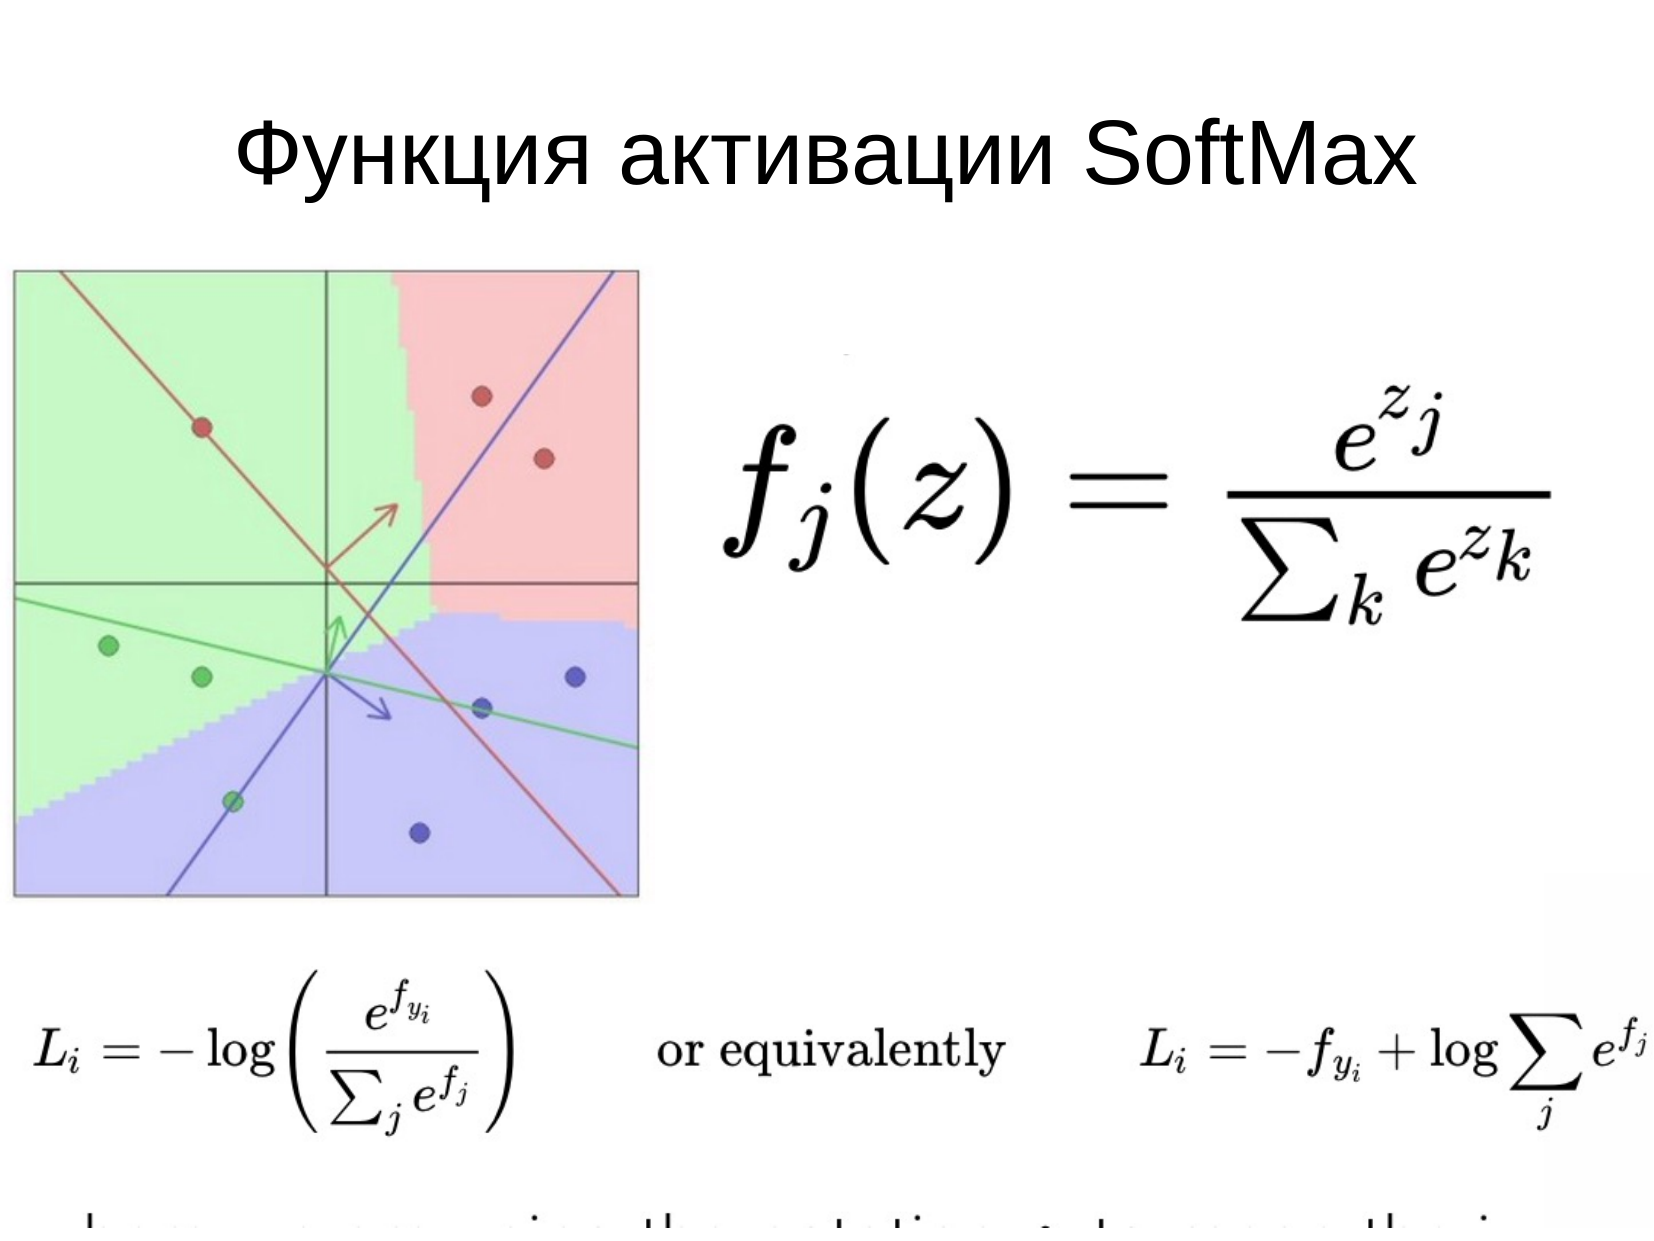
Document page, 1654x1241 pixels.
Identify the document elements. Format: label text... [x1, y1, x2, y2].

picture [685, 354, 1640, 658]
picture [0, 259, 1654, 1228]
title Функция активации SoftMax [82, 49, 1571, 257]
